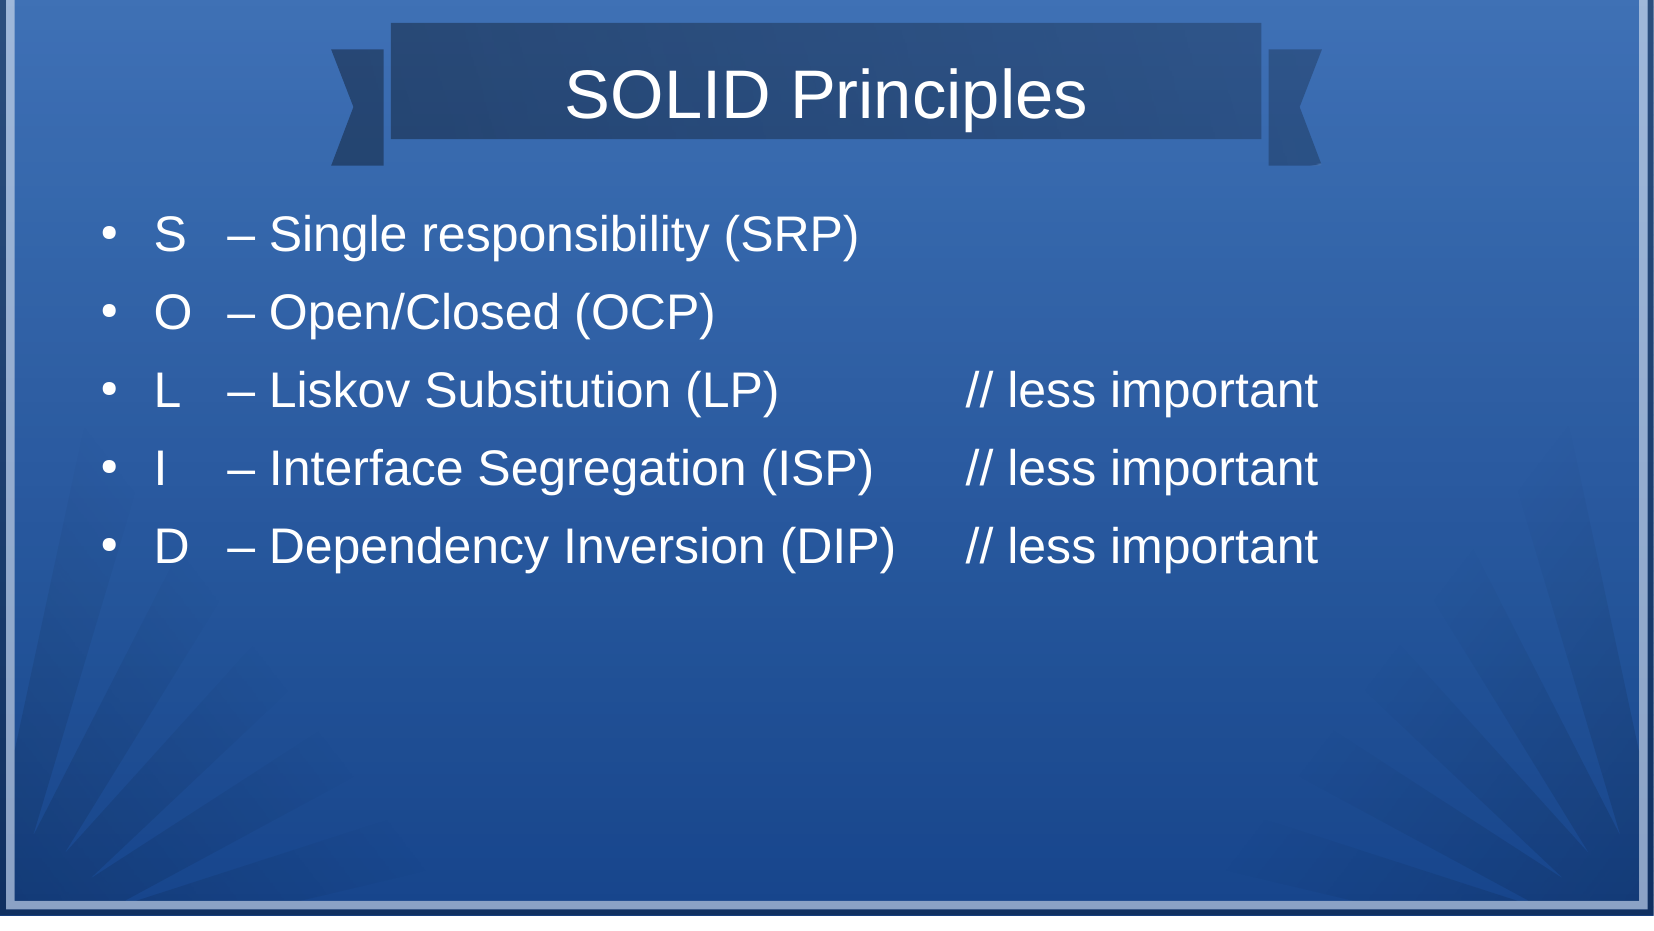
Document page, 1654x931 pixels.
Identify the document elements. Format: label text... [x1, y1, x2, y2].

list S – Single responsibility (SRP) O – Open/Closed (OCP) L – Liskov Subsitution (LP) // less important I – Interface Segregation (ISP) // less important D – Dependency Inversion (DIP) // less important [82, 206, 1571, 830]
title SOLID Principles [389, 35, 1264, 154]
